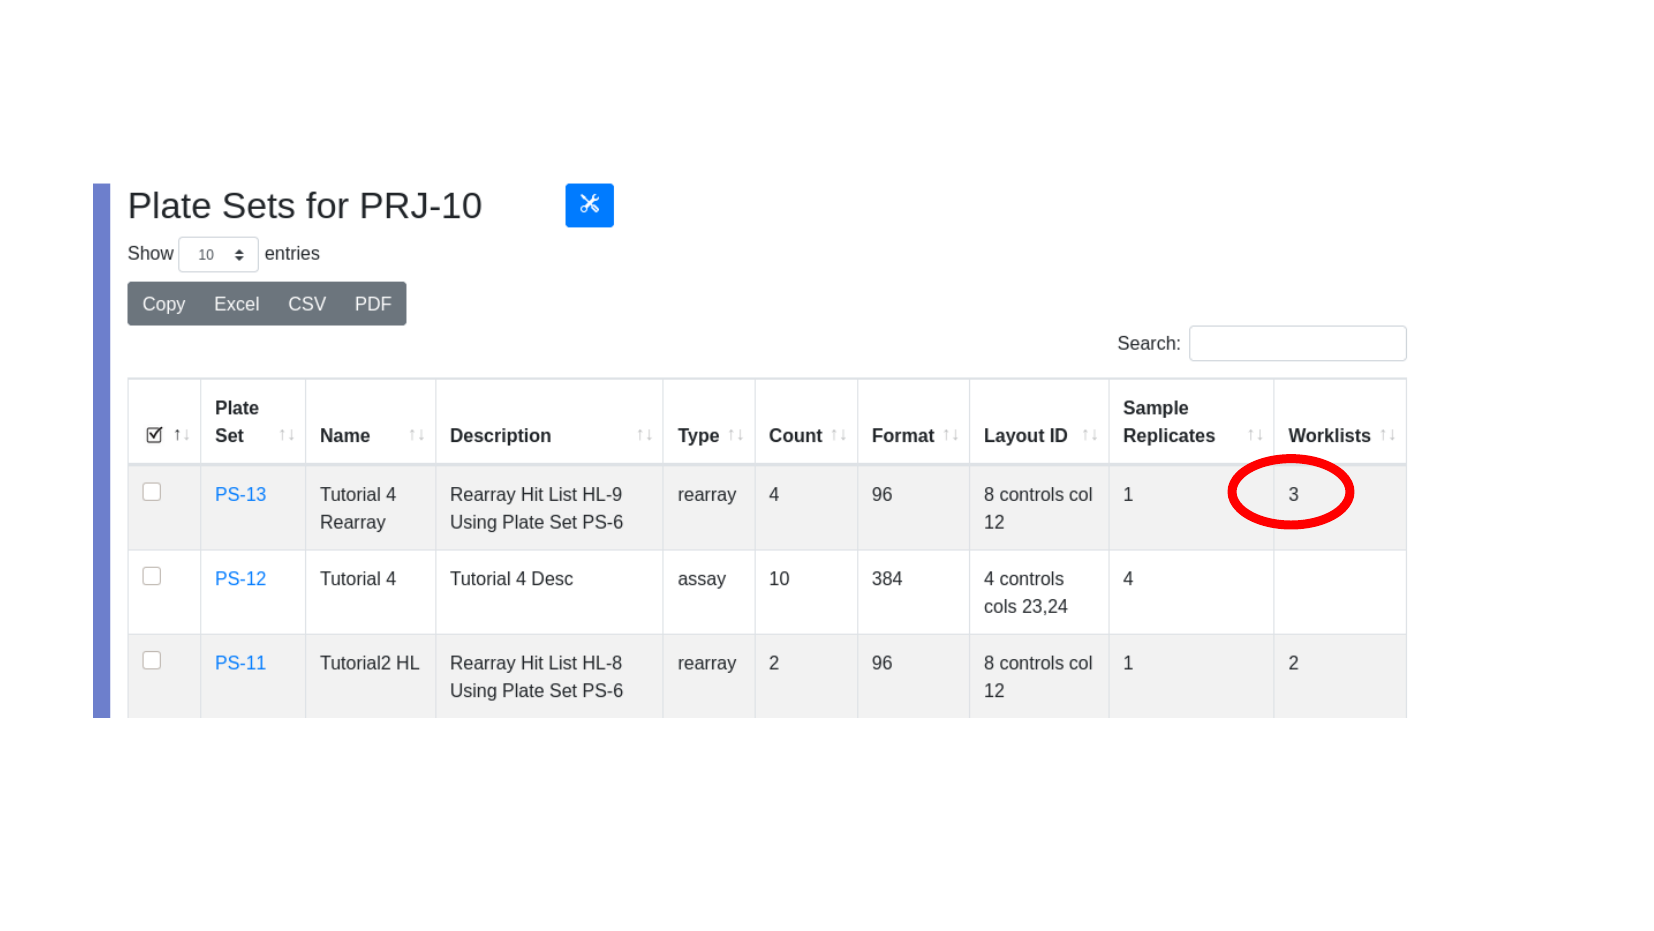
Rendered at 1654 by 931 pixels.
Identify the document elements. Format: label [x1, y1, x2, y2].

picture [93, 179, 1429, 718]
